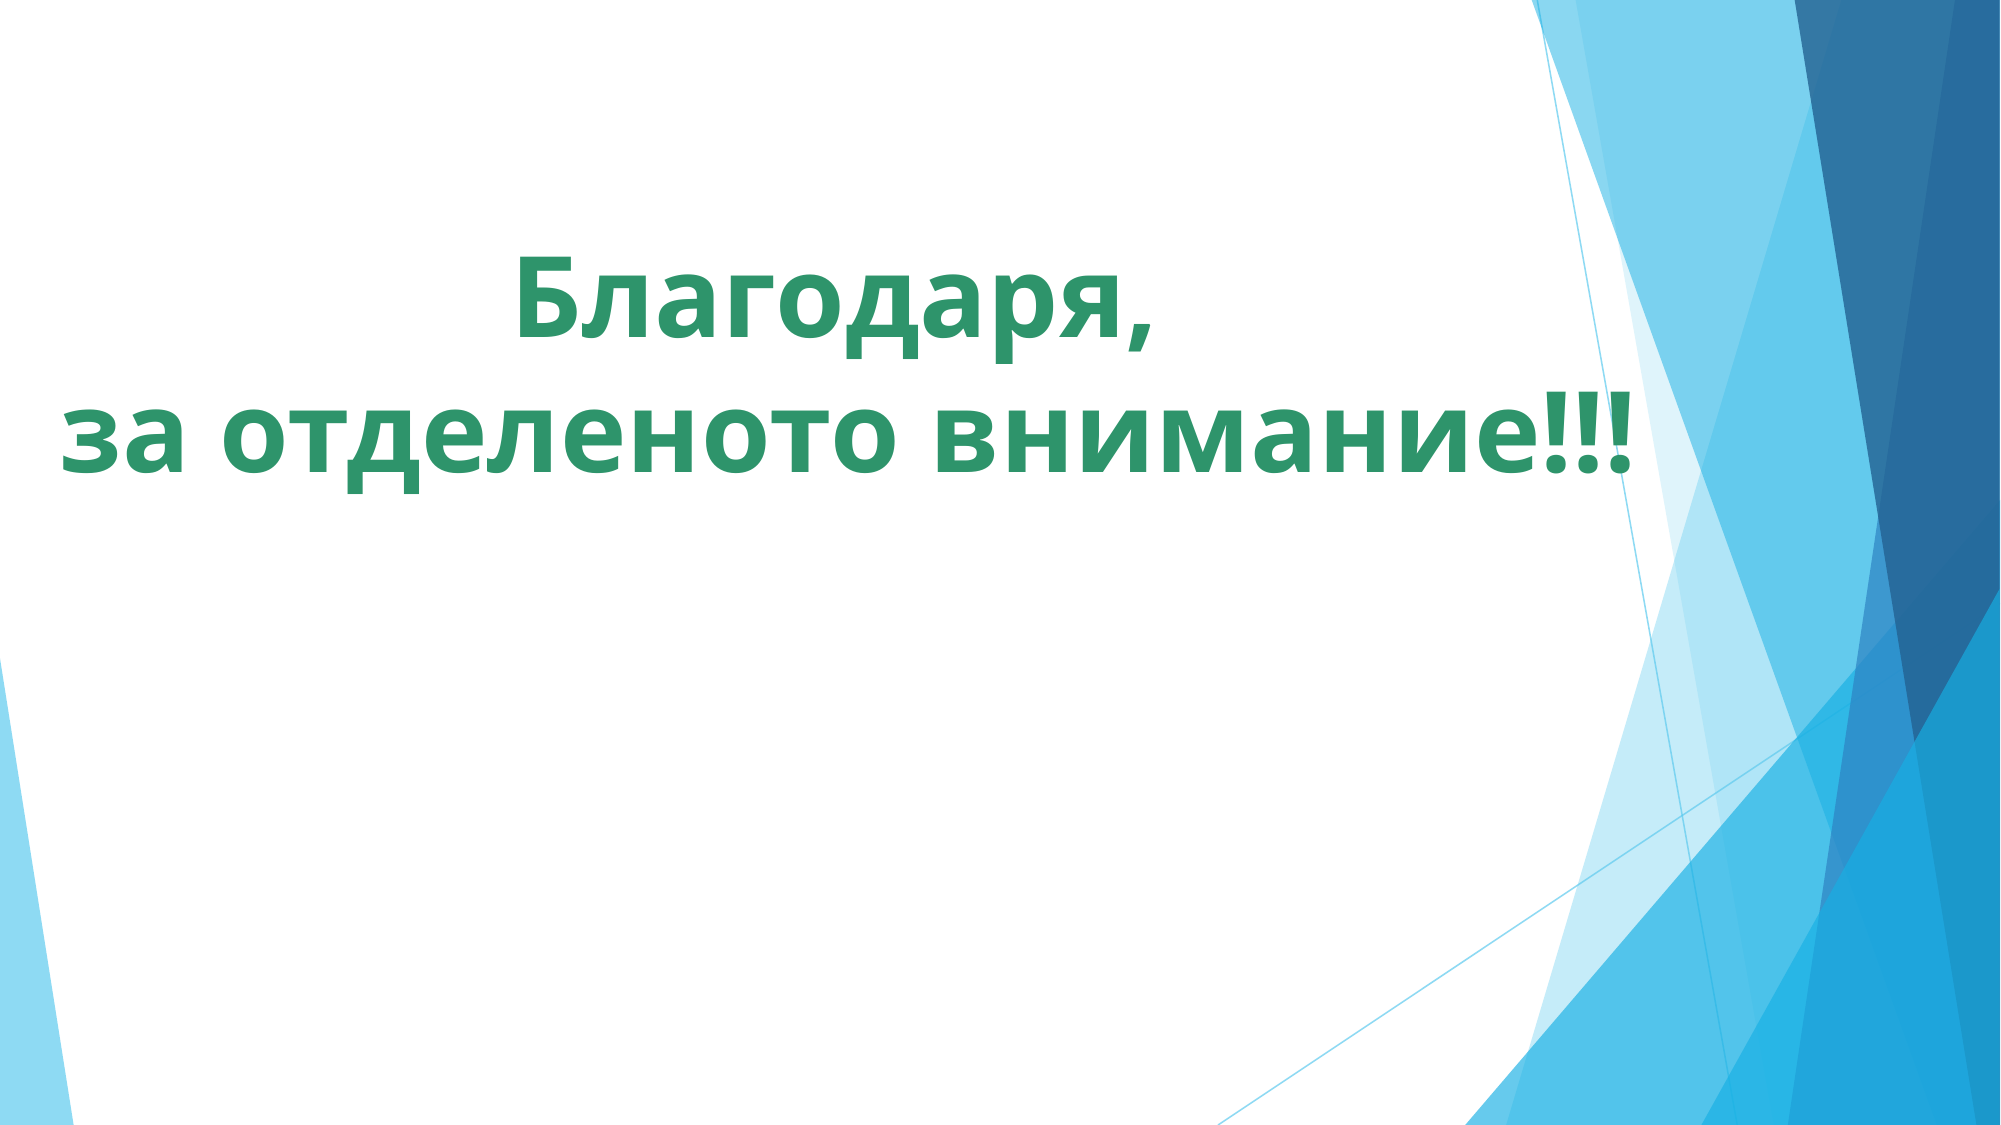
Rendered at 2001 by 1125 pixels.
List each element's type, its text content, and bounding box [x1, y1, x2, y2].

text_box Благодаря, за отделеното внимание!!! [16, 217, 1653, 502]
